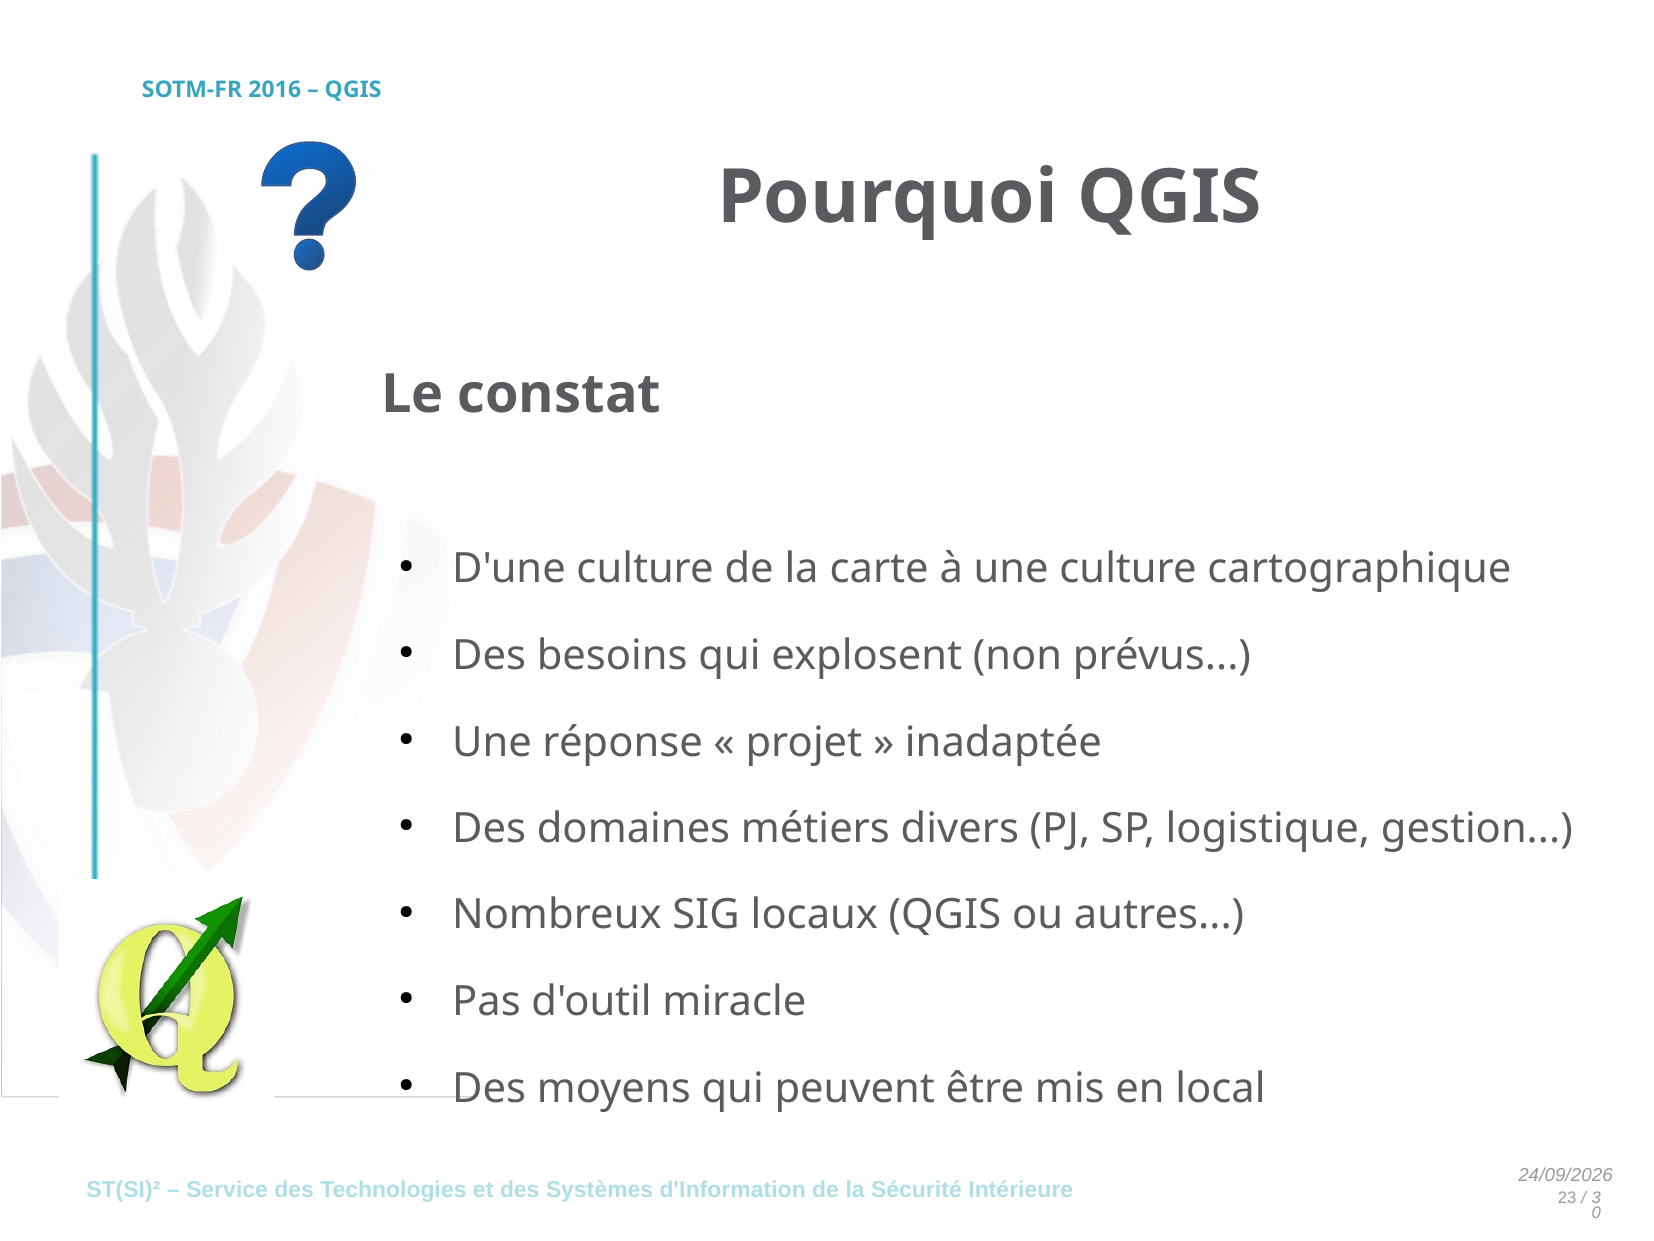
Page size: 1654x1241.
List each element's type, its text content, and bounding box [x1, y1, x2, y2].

title SOTM-FR 2016 – QGIS [141, 70, 1571, 107]
picture [0, 86, 476, 1176]
list Pourquoi QGIS Le constat D'une culture de la carte à une culture cartographique Des besoins qui explosent (non prévus...) Une réponse « projet » inadaptée Des domaines métiers divers (PJ, SP, logistique, gestion...) Nombreux SIG locaux (QGIS ou autres...) Pas d'outil miracle Des moyens qui peuvent être mis en local [381, 141, 1619, 1134]
